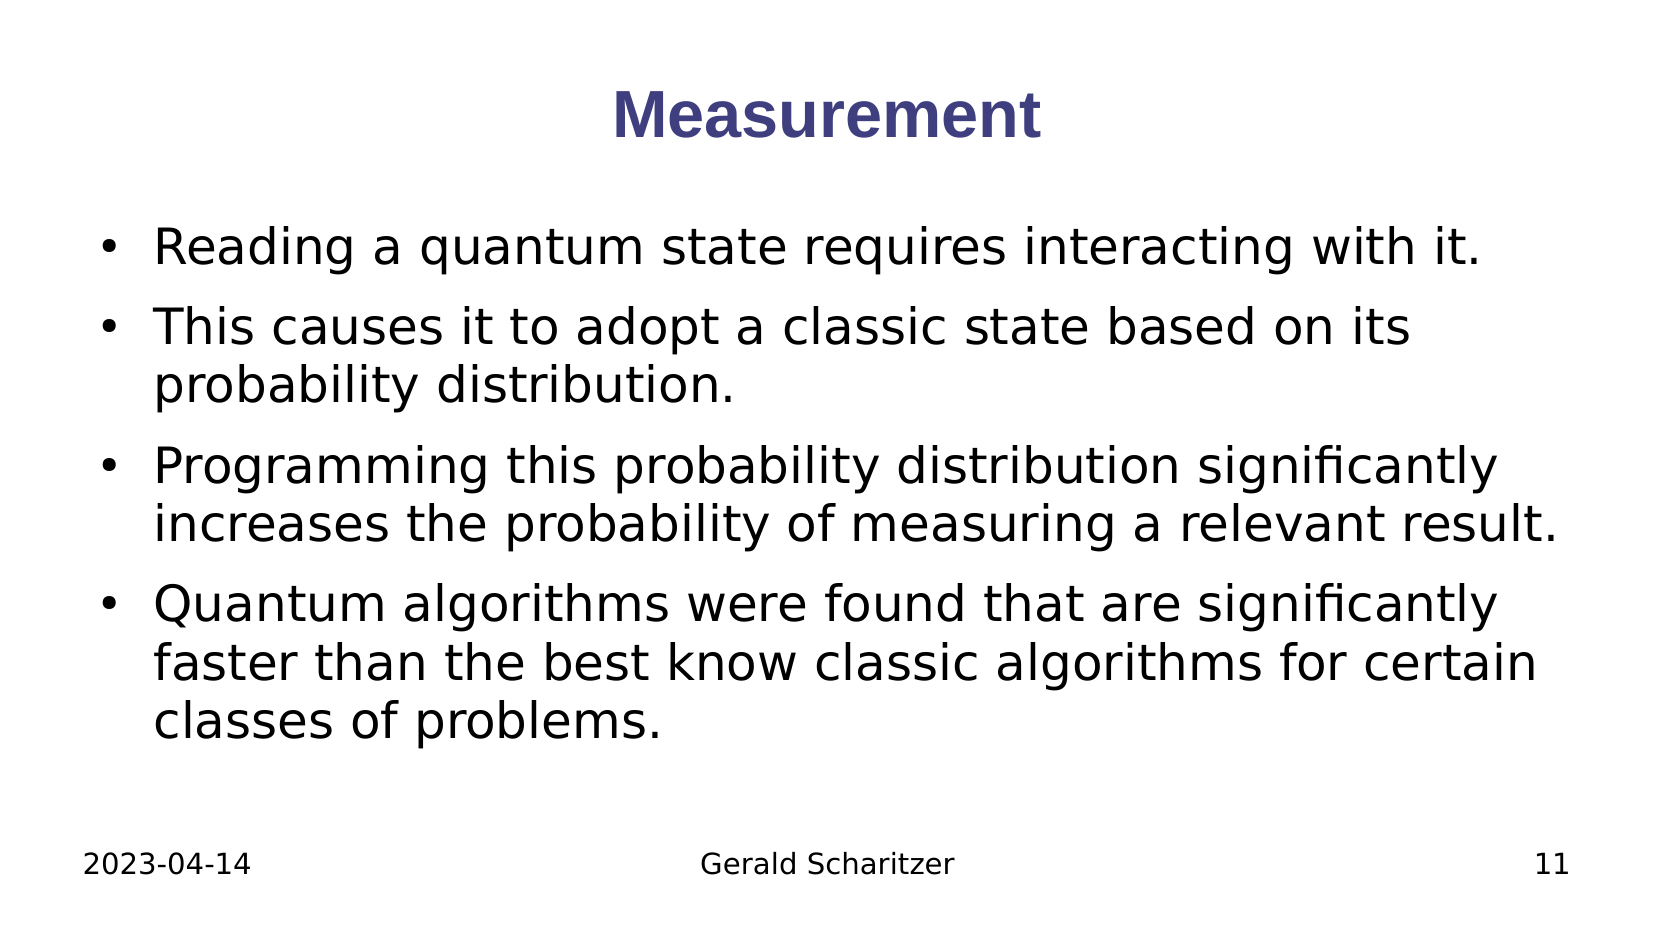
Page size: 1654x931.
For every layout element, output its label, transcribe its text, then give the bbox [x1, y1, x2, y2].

list Reading a quantum state requires interacting with it. This causes it to adopt a classic state based on its probability distribution. Programming this probability distribution significantly increases the probability of measuring a relevant result. Quantum algorithms were found that are significantly faster than the best know classic algorithms for certain classes of problems. [82, 217, 1571, 758]
title Measurement [82, 37, 1571, 193]
